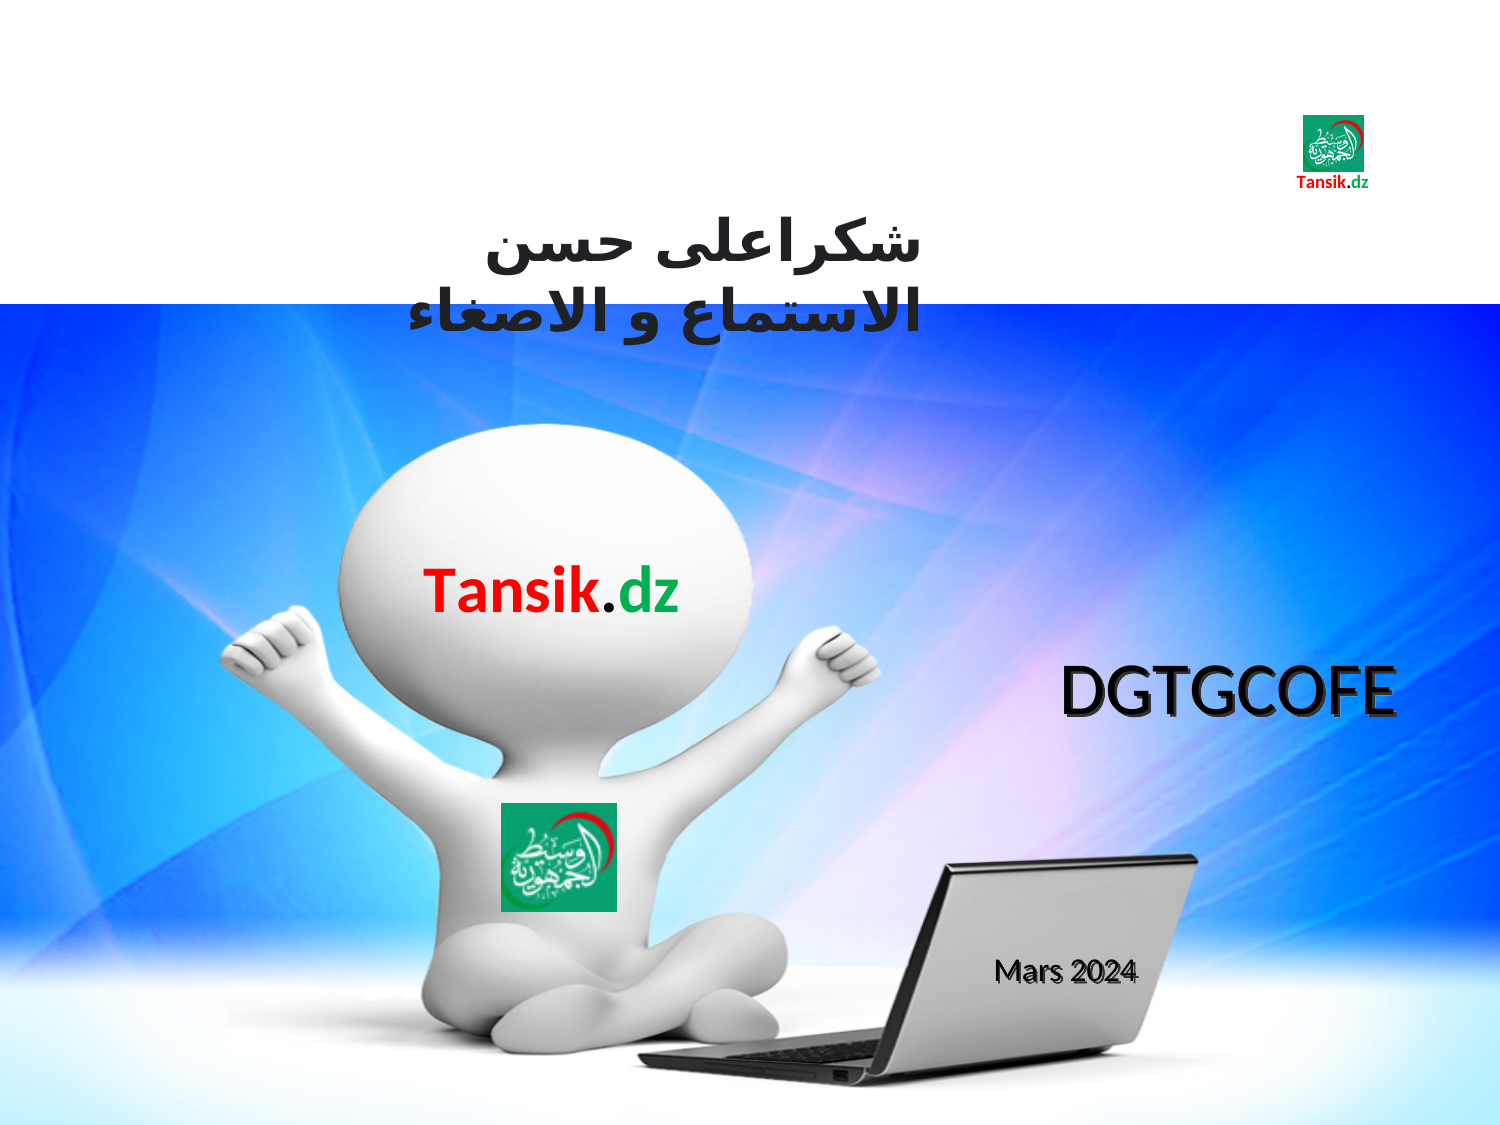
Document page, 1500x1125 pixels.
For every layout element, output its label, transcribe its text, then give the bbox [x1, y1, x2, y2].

text_box Tansik.dz [1281, 161, 1386, 197]
picture [565, 304, 573, 317]
picture [879, 304, 887, 317]
text_box شكراعلى حسن الاستماع و الاصغاء [391, 196, 1109, 279]
picture [0, 304, 1500, 1125]
text_box Mars 2024 [951, 940, 1186, 988]
picture [518, 317, 531, 324]
text_box Tansik.dz [397, 537, 706, 594]
text_box DGTGCOFE [1025, 632, 1425, 727]
text_box Merci pour votre attention [0, 45, 1364, 162]
picture [1303, 115, 1364, 161]
